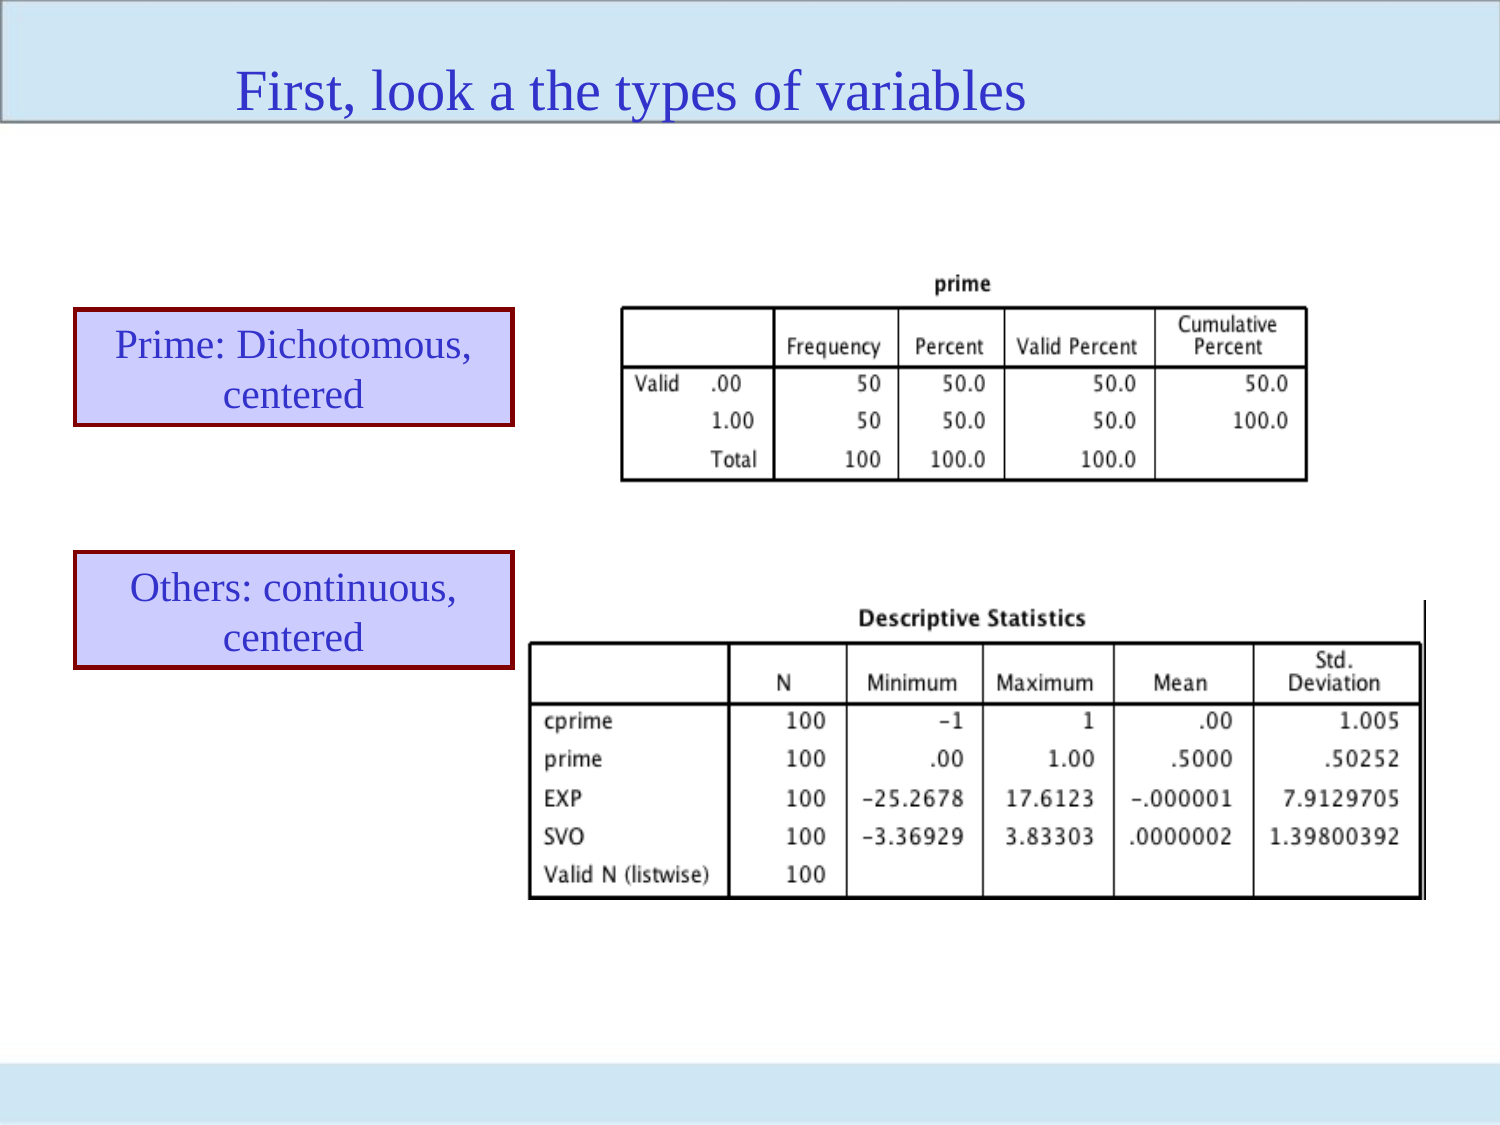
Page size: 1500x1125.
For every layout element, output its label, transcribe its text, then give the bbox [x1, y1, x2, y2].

title First, look a the types of variables [150, 37, 1113, 138]
picture [0, 0, 1500, 1125]
text_box Prime: Dichotomous, centered [75, 309, 513, 426]
text_box Others: continuous, centered [75, 551, 513, 668]
